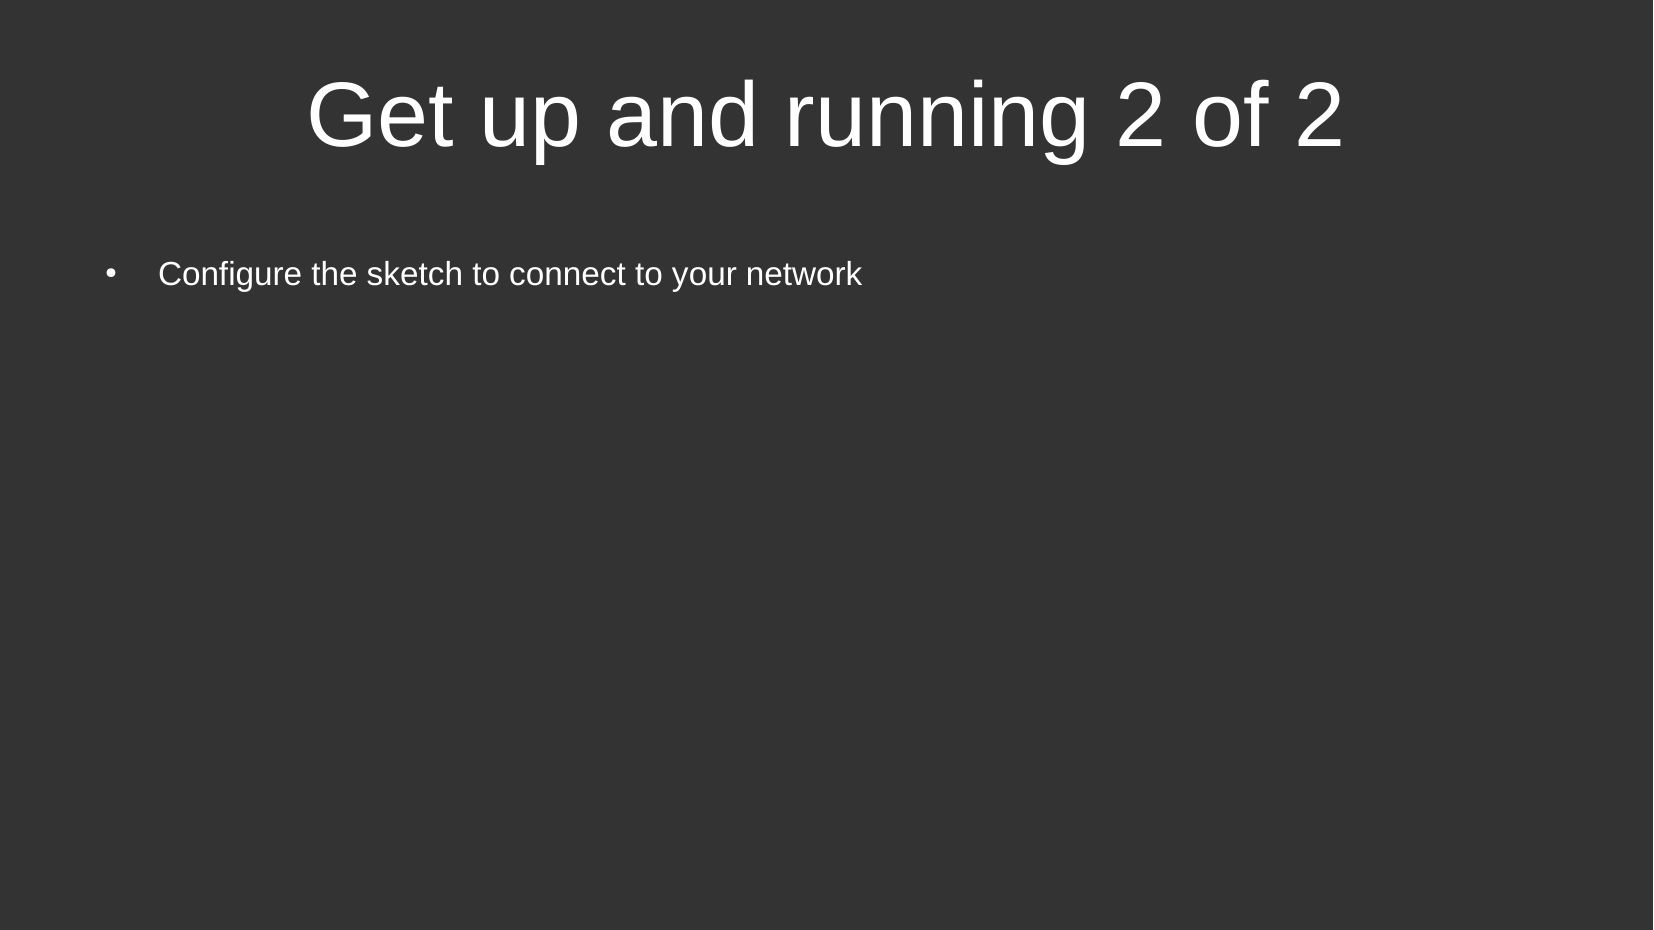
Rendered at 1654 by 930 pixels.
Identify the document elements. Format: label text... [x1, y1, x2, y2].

list Configure the sketch to connect to your network [87, 255, 1576, 796]
title Get up and running 2 of 2 [82, 37, 1571, 193]
